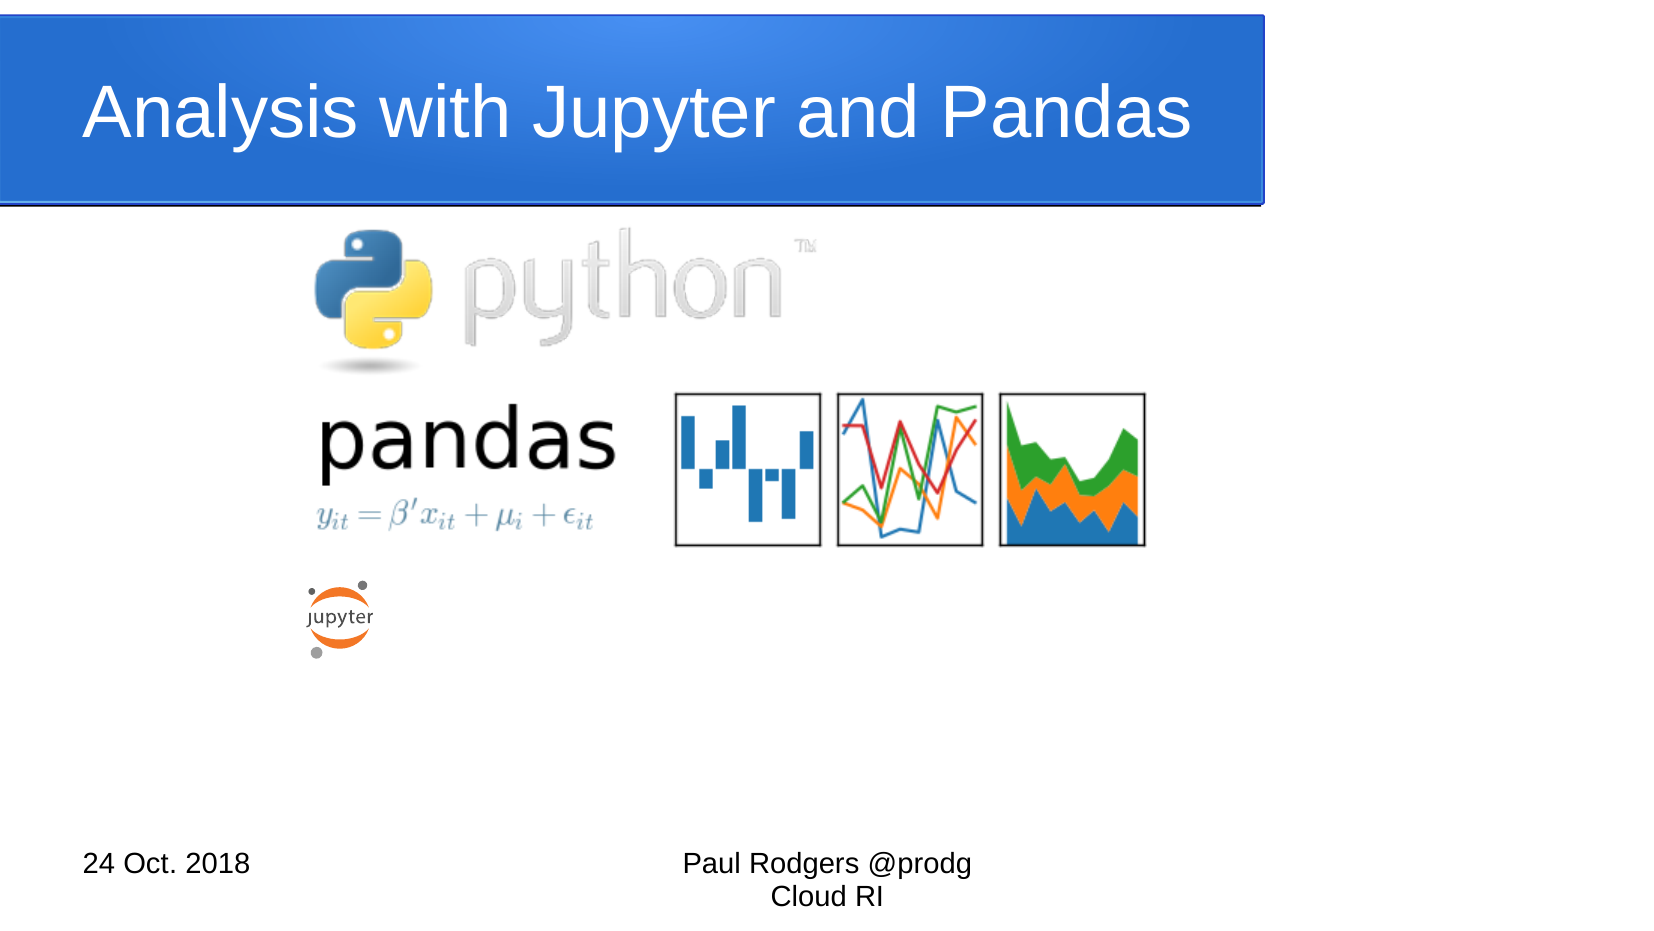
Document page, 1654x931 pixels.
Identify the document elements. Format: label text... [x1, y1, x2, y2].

picture [270, 209, 1171, 563]
picture [304, 578, 376, 661]
title Analysis with Jupyter and Pandas [82, 35, 1235, 189]
